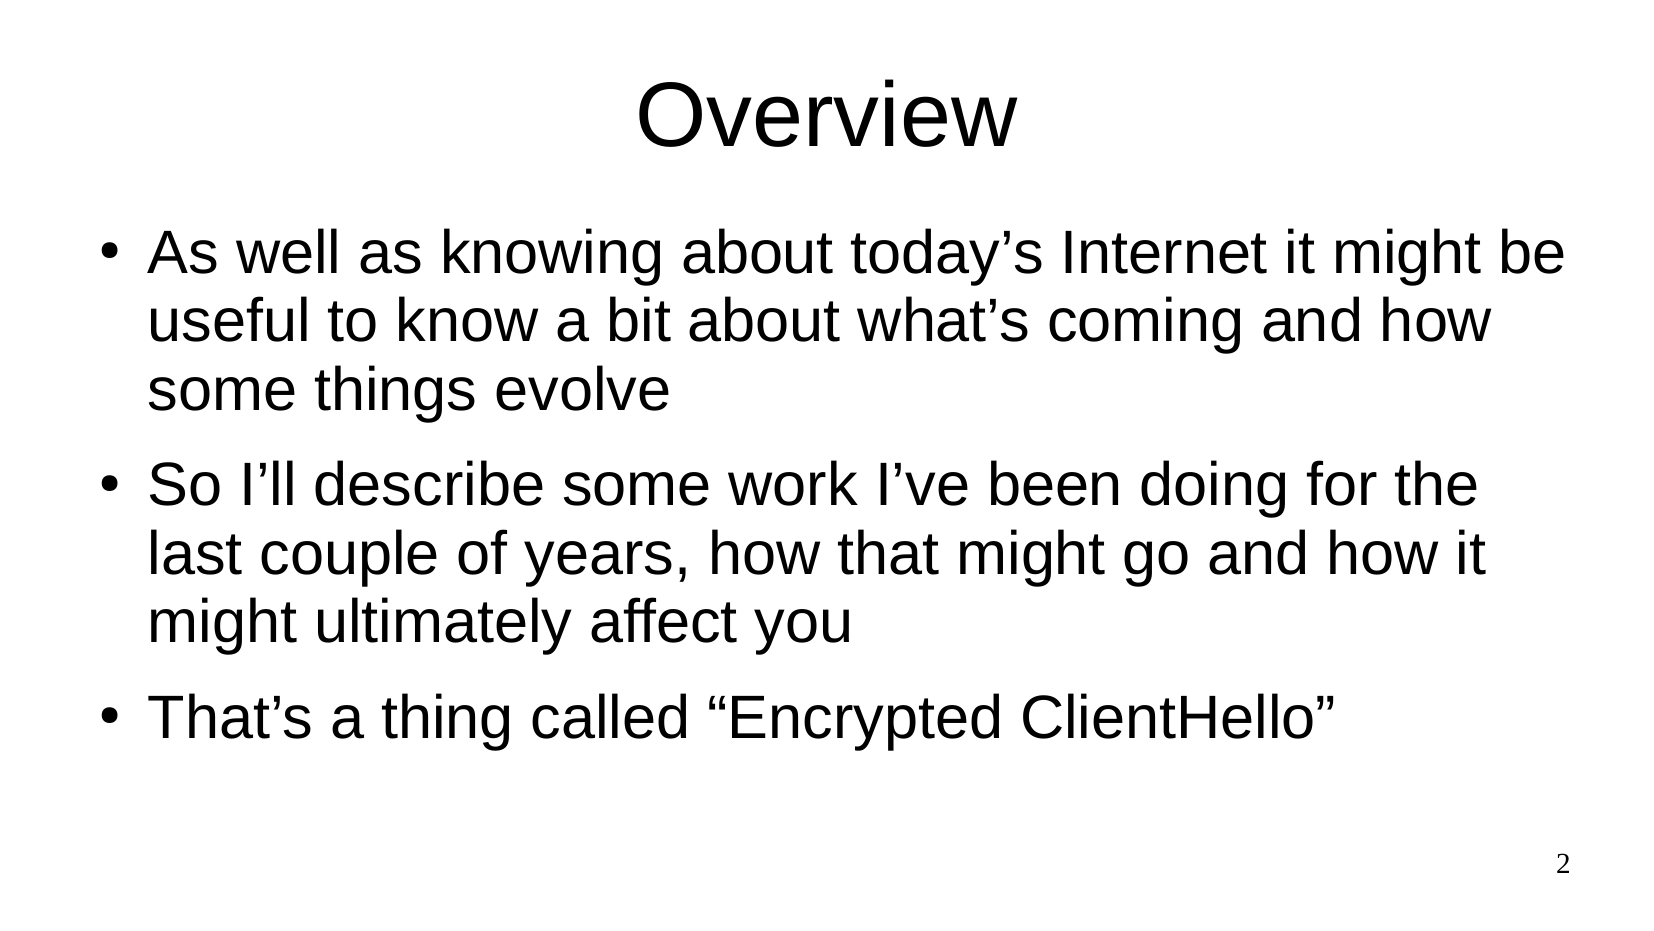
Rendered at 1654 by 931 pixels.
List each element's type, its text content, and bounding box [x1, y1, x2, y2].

title Overview [82, 37, 1571, 193]
list As well as knowing about today’s Internet it might be useful to know a bit about what’s coming and how some things evolve So I’ll describe some work I’ve been doing for the last couple of years, how that might go and how it might ultimately affect you That’s a thing called “Encrypted ClientHello” [82, 217, 1571, 758]
